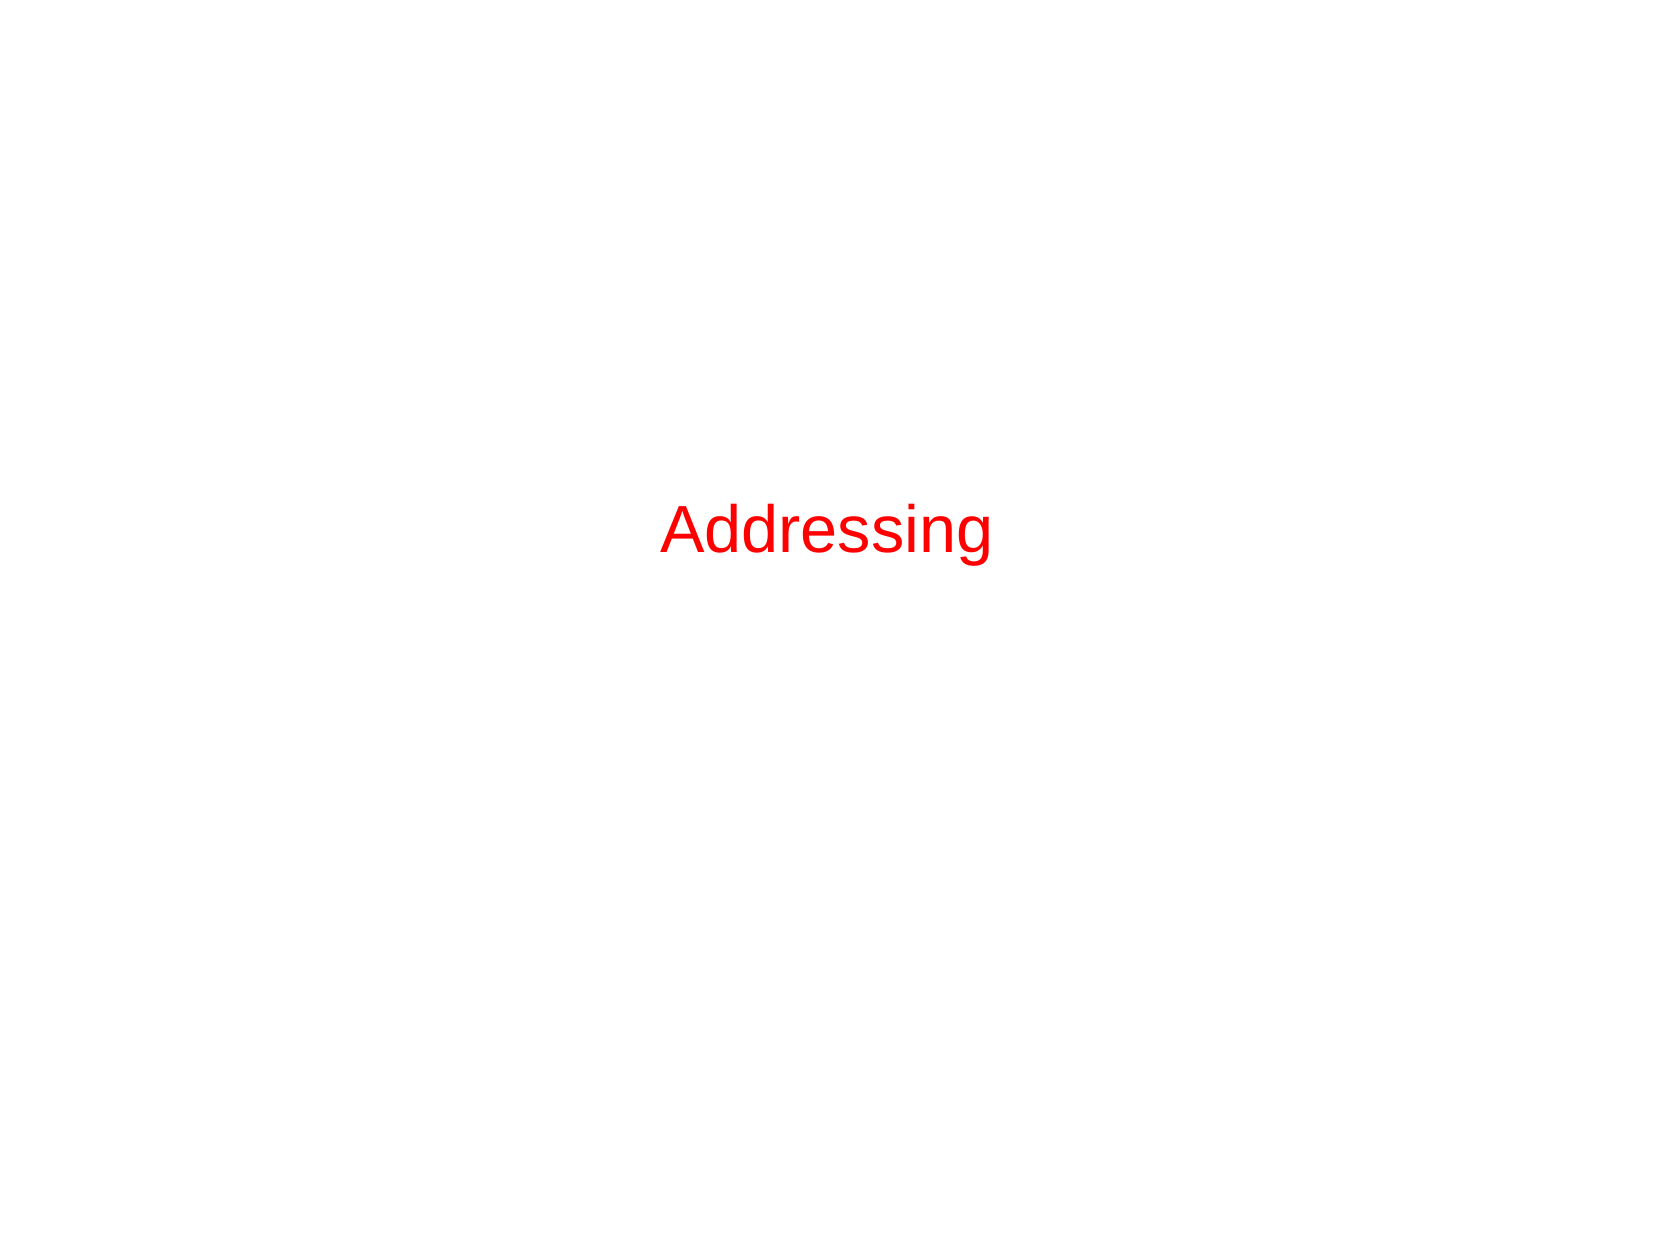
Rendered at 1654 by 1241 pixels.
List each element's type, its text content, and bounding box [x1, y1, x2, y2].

subtitle Addressing [82, 49, 1571, 1010]
